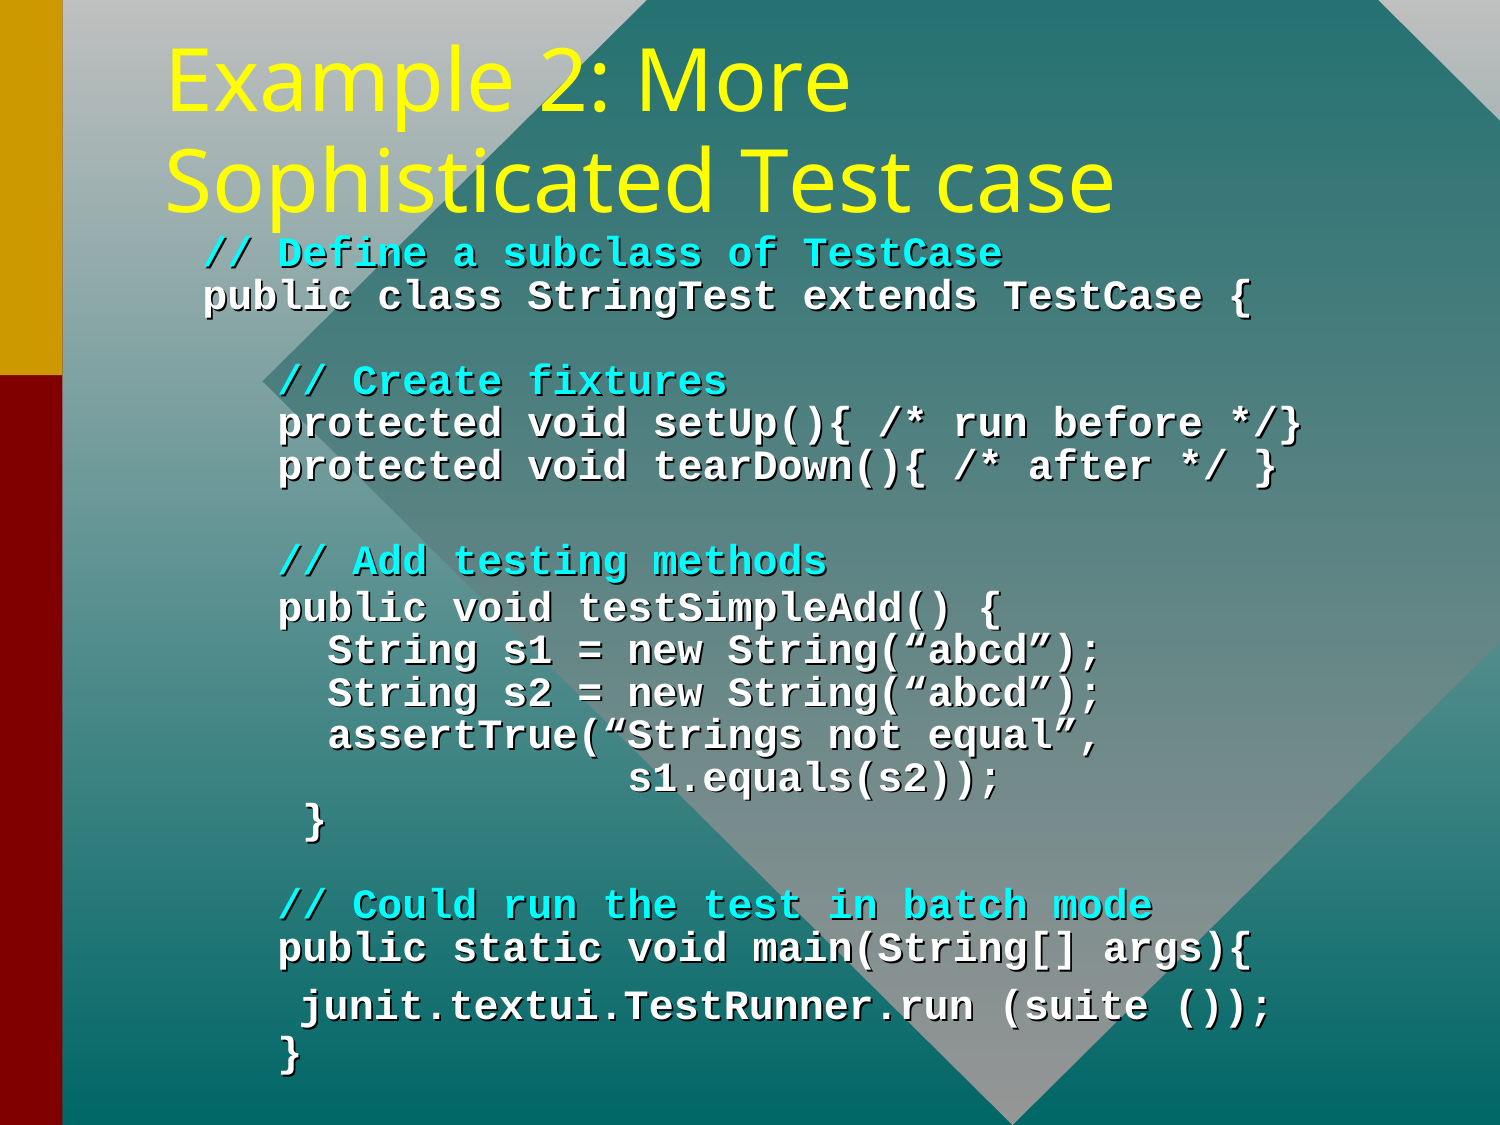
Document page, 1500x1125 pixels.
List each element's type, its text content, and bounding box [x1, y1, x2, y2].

title Example 2: More Sophisticated Test case [150, 34, 1351, 229]
list // Define a subclass of TestCase public class StringTest extends TestCase { // Create fixtures protected void setUp(){ /* run before */} protected void tearDown(){ /* after */ } // Add testing methods public void testSimpleAdd() { String s1 = new String(“abcd”); String s2 = new String(“abcd”); assertTrue(“Strings not equal”, s1.equals(s2)); } // Could run the test in batch mode public static void main(String[] args){ junit.textui.TestRunner.run (suite ()); } [112, 224, 1350, 1125]
